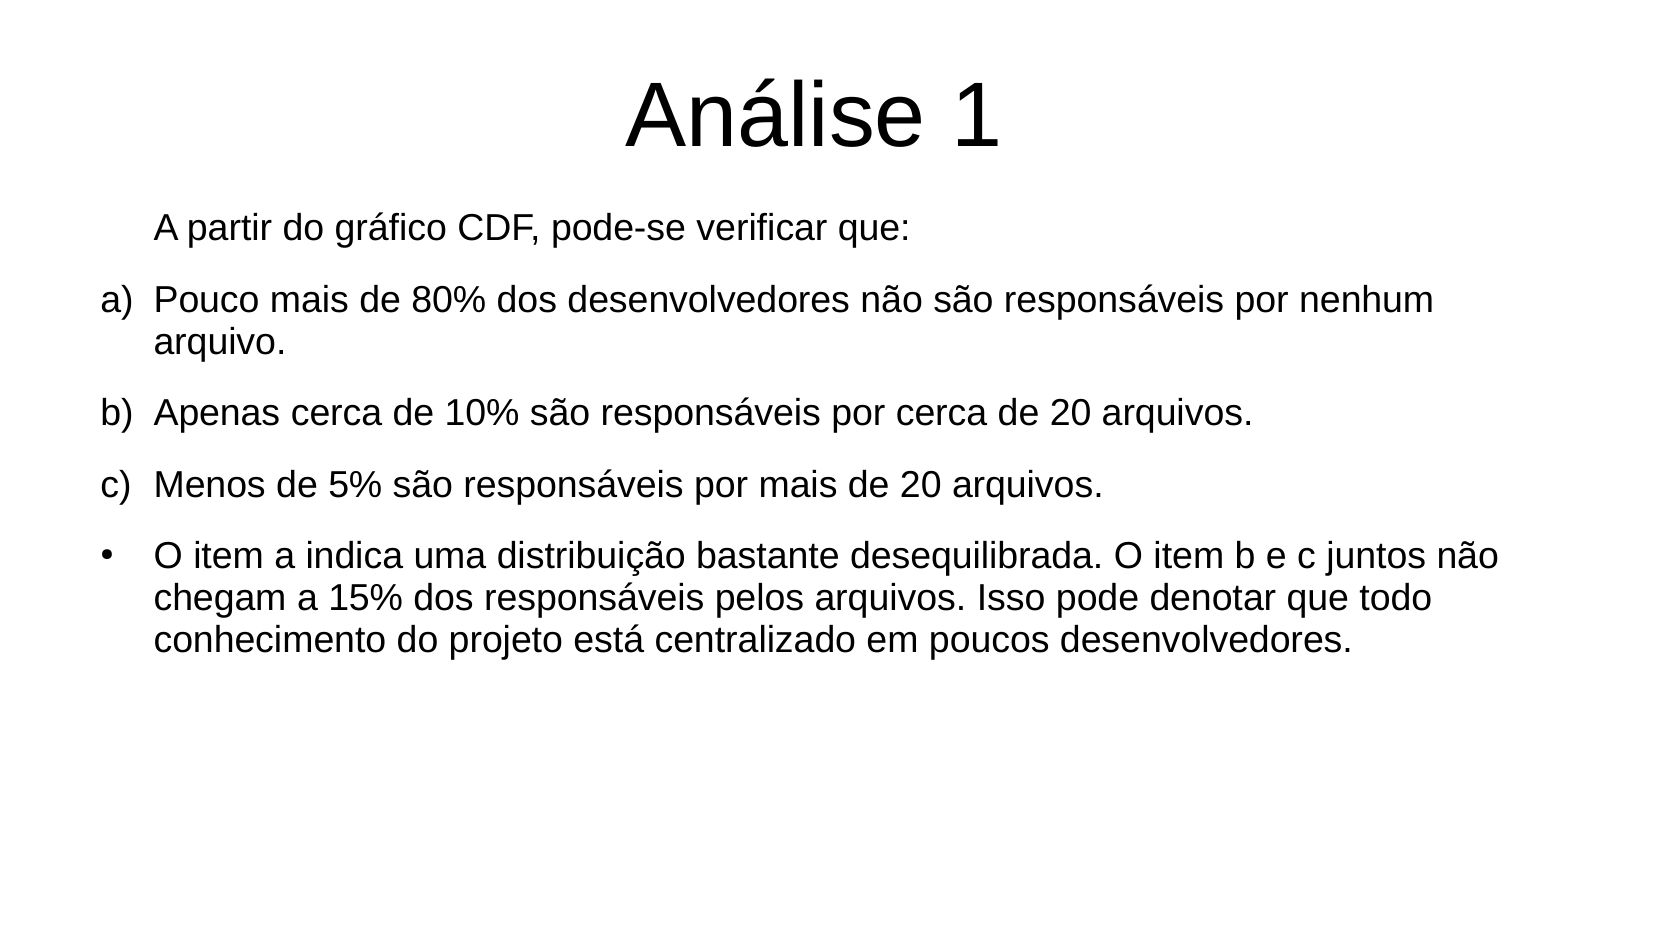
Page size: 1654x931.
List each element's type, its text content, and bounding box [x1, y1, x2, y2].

list A partir do gráfico CDF, pode-se verificar que: Pouco mais de 80% dos desenvolvedores não são responsáveis por nenhum arquivo. Apenas cerca de 10% são responsáveis por cerca de 20 arquivos. Menos de 5% são responsáveis por mais de 20 arquivos. O item a indica uma distribuição bastante desequilibrada. O item b e c juntos não chegam a 15% dos responsáveis pelos arquivos. Isso pode denotar que todo conhecimento do projeto está centralizado em poucos desenvolvedores. [82, 206, 1571, 747]
title Análise 1 [82, 37, 1571, 193]
